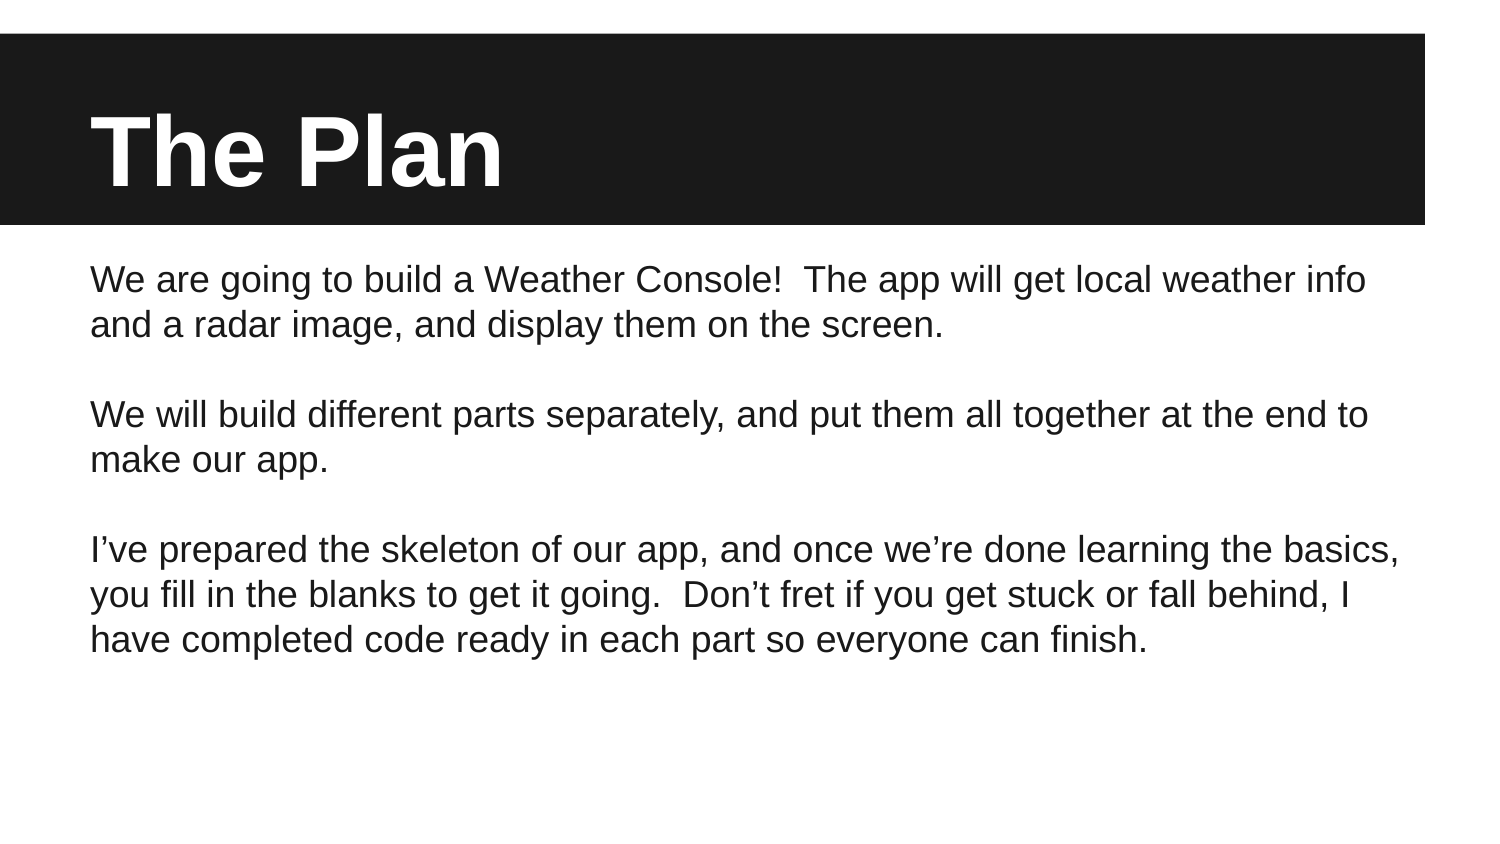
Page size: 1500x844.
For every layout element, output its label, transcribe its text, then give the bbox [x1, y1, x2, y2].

title The Plan [75, 33, 1425, 221]
list We are going to build a Weather Console! The app will get local weather info and a radar image, and display them on the screen. We will build different parts separately, and put them all together at the end to make our app. I’ve prepared the skeleton of our app, and once we’re done learning the basics, you fill in the blanks to get it going. Don’t fret if you get stuck or fall behind, I have completed code ready in each part so everyone can finish. [75, 239, 1425, 808]
